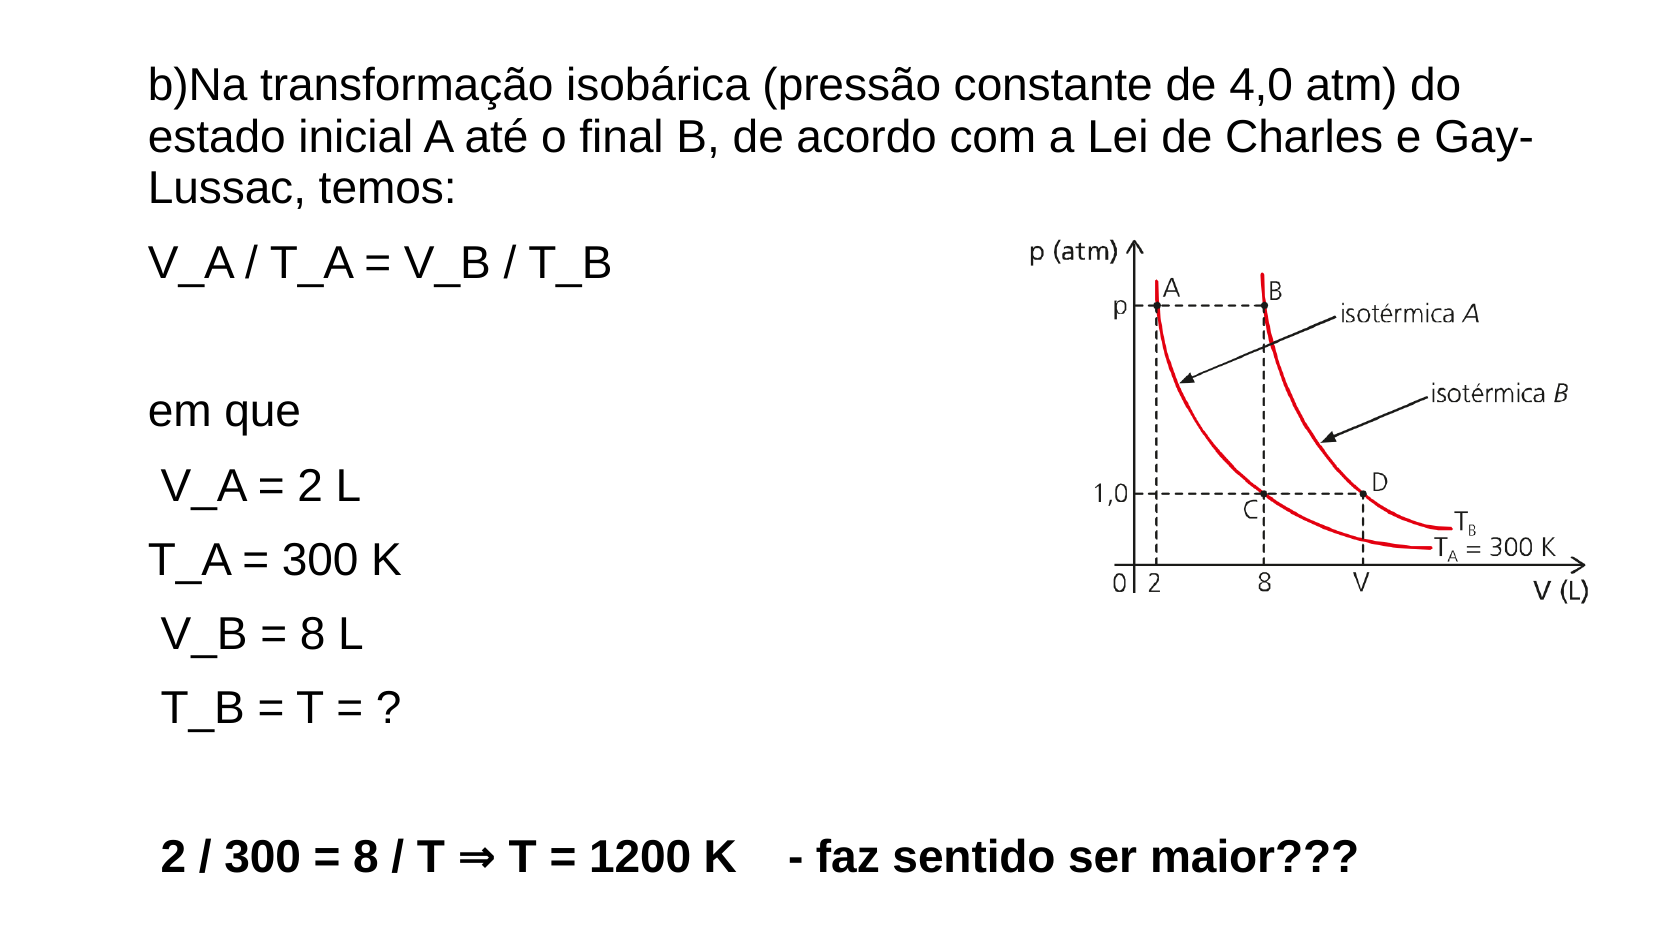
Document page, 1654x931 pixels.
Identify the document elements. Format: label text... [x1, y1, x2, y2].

picture [1003, 234, 1624, 621]
list b)Na transformação isobárica (pressão constante de 4,0 atm) do estado inicial A até o final B, de acordo com a Lei de Charles e Gay-Lussac, temos: V_A / T_A = V_B / T_B em que V_A = 2 L T_A = 300 K V_B = 8 L T_B = T = ? 2 / 300 = 8 / T ⇒ T = 1200 K - faz sentido ser maior??? [82, 59, 1571, 886]
